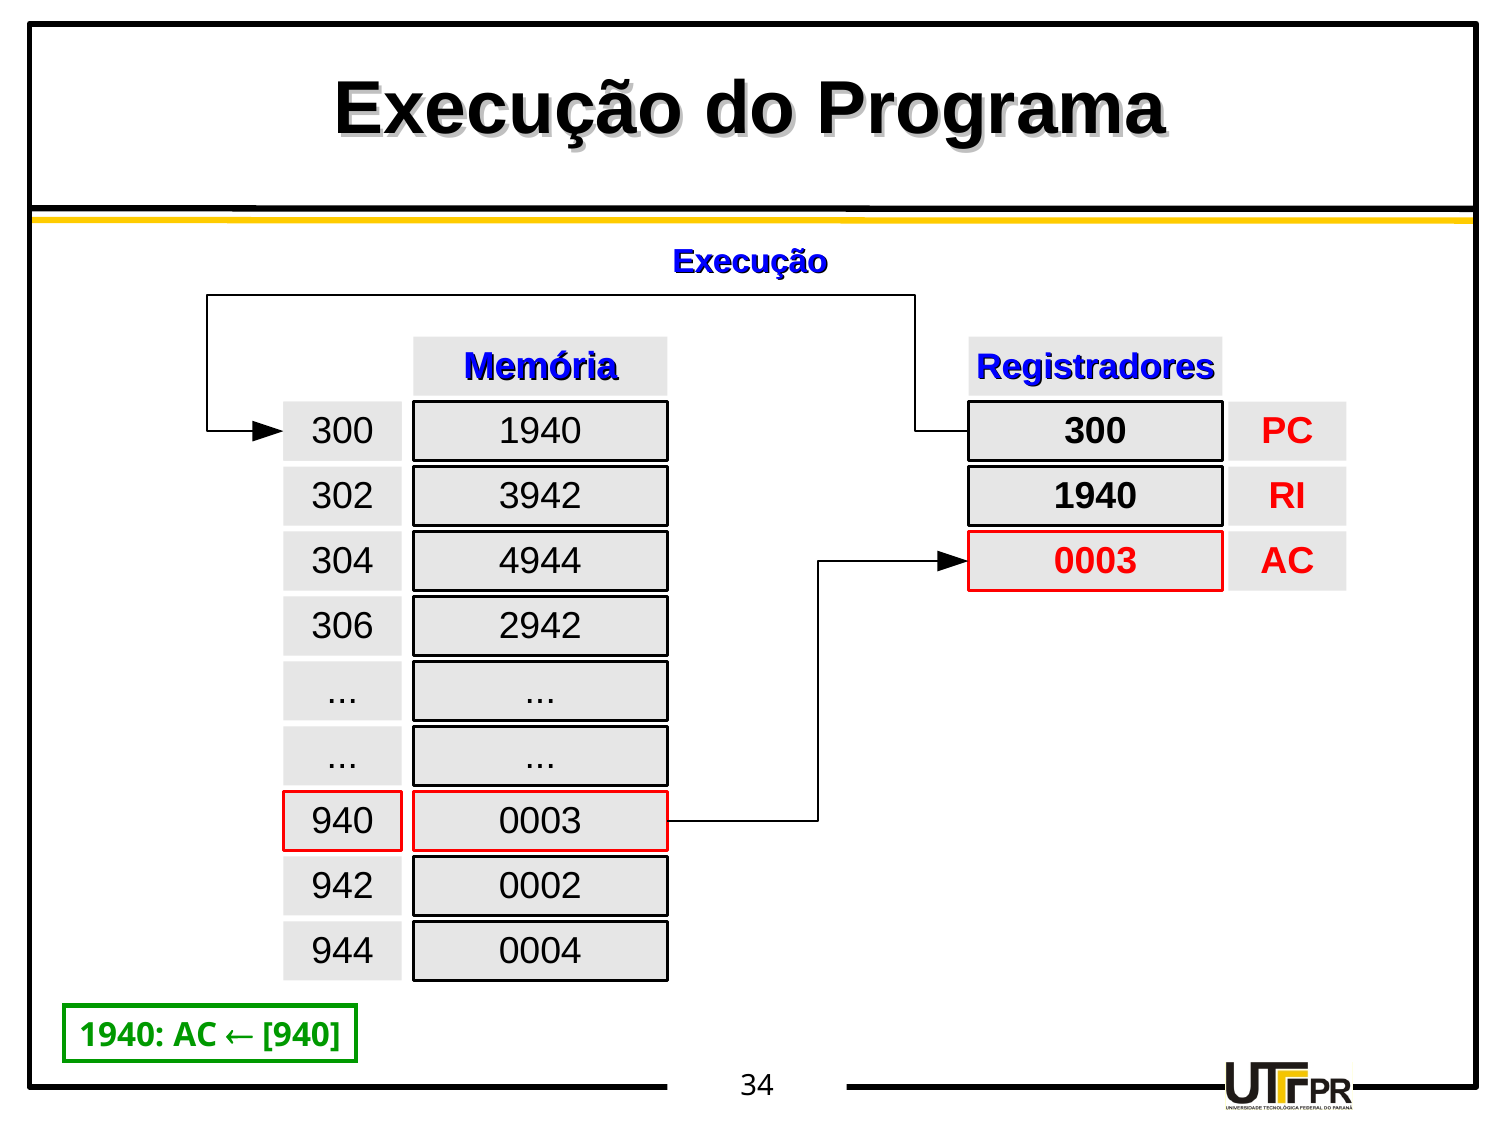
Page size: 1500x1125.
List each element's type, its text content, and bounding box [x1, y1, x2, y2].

text_box 300 [283, 401, 402, 461]
text_box Memória [413, 336, 668, 396]
title Execução do Programa [41, 65, 1459, 159]
text_box 1940 [413, 401, 668, 461]
text_box PC [1228, 401, 1347, 461]
text_box 944 [283, 921, 402, 981]
text_box Execução [657, 231, 843, 287]
text_box 300 [968, 401, 1223, 461]
text_box Registradores [968, 336, 1223, 396]
text_box 304 [283, 531, 402, 591]
text_box AC [1228, 531, 1347, 591]
text_box 0004 [413, 921, 668, 981]
text_box 1940: AC  [940] [64, 1005, 357, 1061]
picture [1225, 1062, 1353, 1110]
text_box ... [413, 726, 668, 786]
text_box ... [283, 726, 402, 786]
text_box 0002 [413, 856, 668, 916]
text_box 0003 [413, 791, 668, 851]
text_box 302 [283, 466, 402, 526]
text_box 940 [283, 791, 402, 851]
text_box 306 [283, 596, 402, 656]
text_box 3942 [413, 466, 668, 526]
text_box 2942 [413, 596, 668, 656]
text_box ... [413, 661, 668, 721]
text_box RI [1228, 466, 1347, 526]
text_box 0003 [968, 531, 1223, 591]
text_box ... [283, 661, 402, 721]
text_box 4944 [413, 531, 668, 591]
text_box 942 [283, 856, 402, 916]
text_box 1940 [968, 466, 1223, 526]
